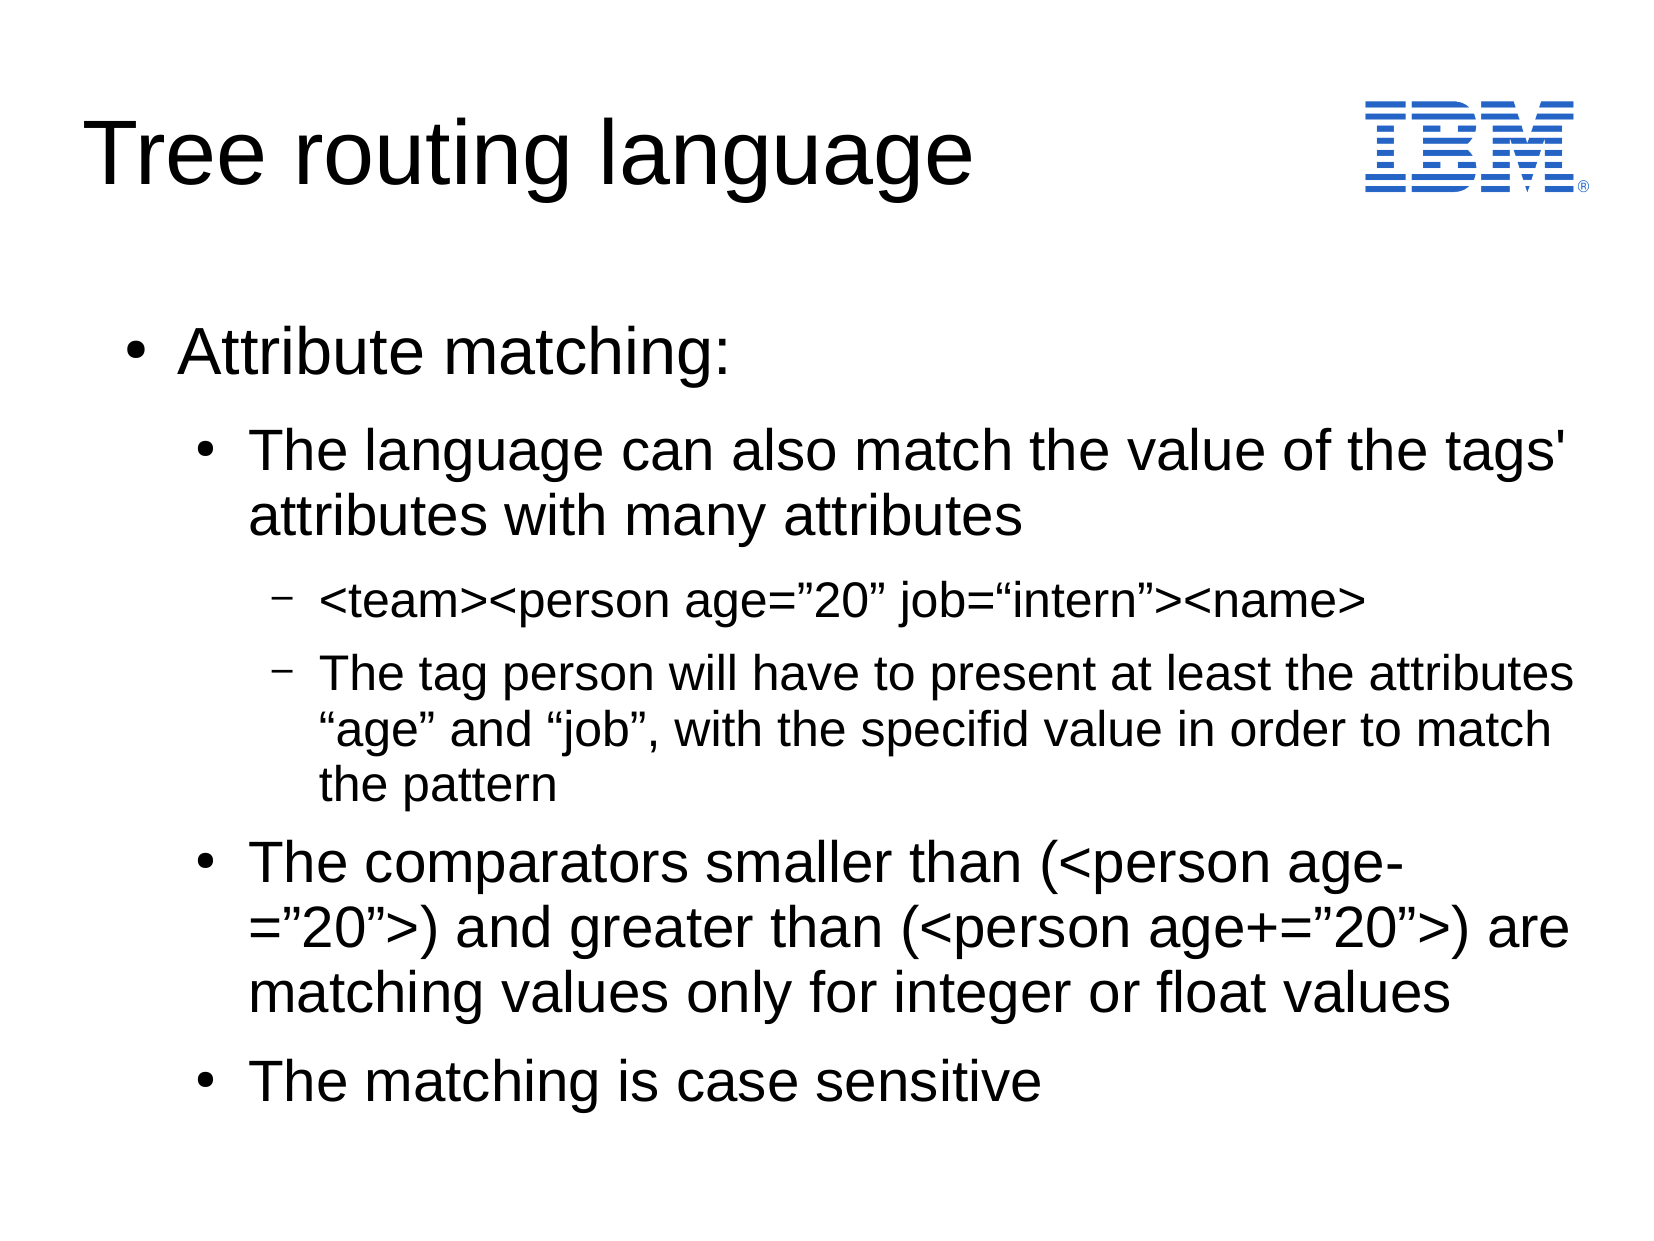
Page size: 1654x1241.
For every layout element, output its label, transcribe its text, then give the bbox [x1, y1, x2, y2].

list Attribute matching: The language can also match the value of the tags' attributes with many attributes <team><person age=”20” job=“intern”><name> The tag person will have to present at least the attributes “age” and “job”, with the specifid value in order to match the pattern The comparators smaller than (<person age-=”20”>) and greater than (<person age+=”20”>) are matching values only for integer or float values The matching is case sensitive [106, 313, 1595, 1133]
list [82, 290, 1571, 1109]
picture [1358, 86, 1595, 207]
title Tree routing language [82, 49, 1571, 257]
